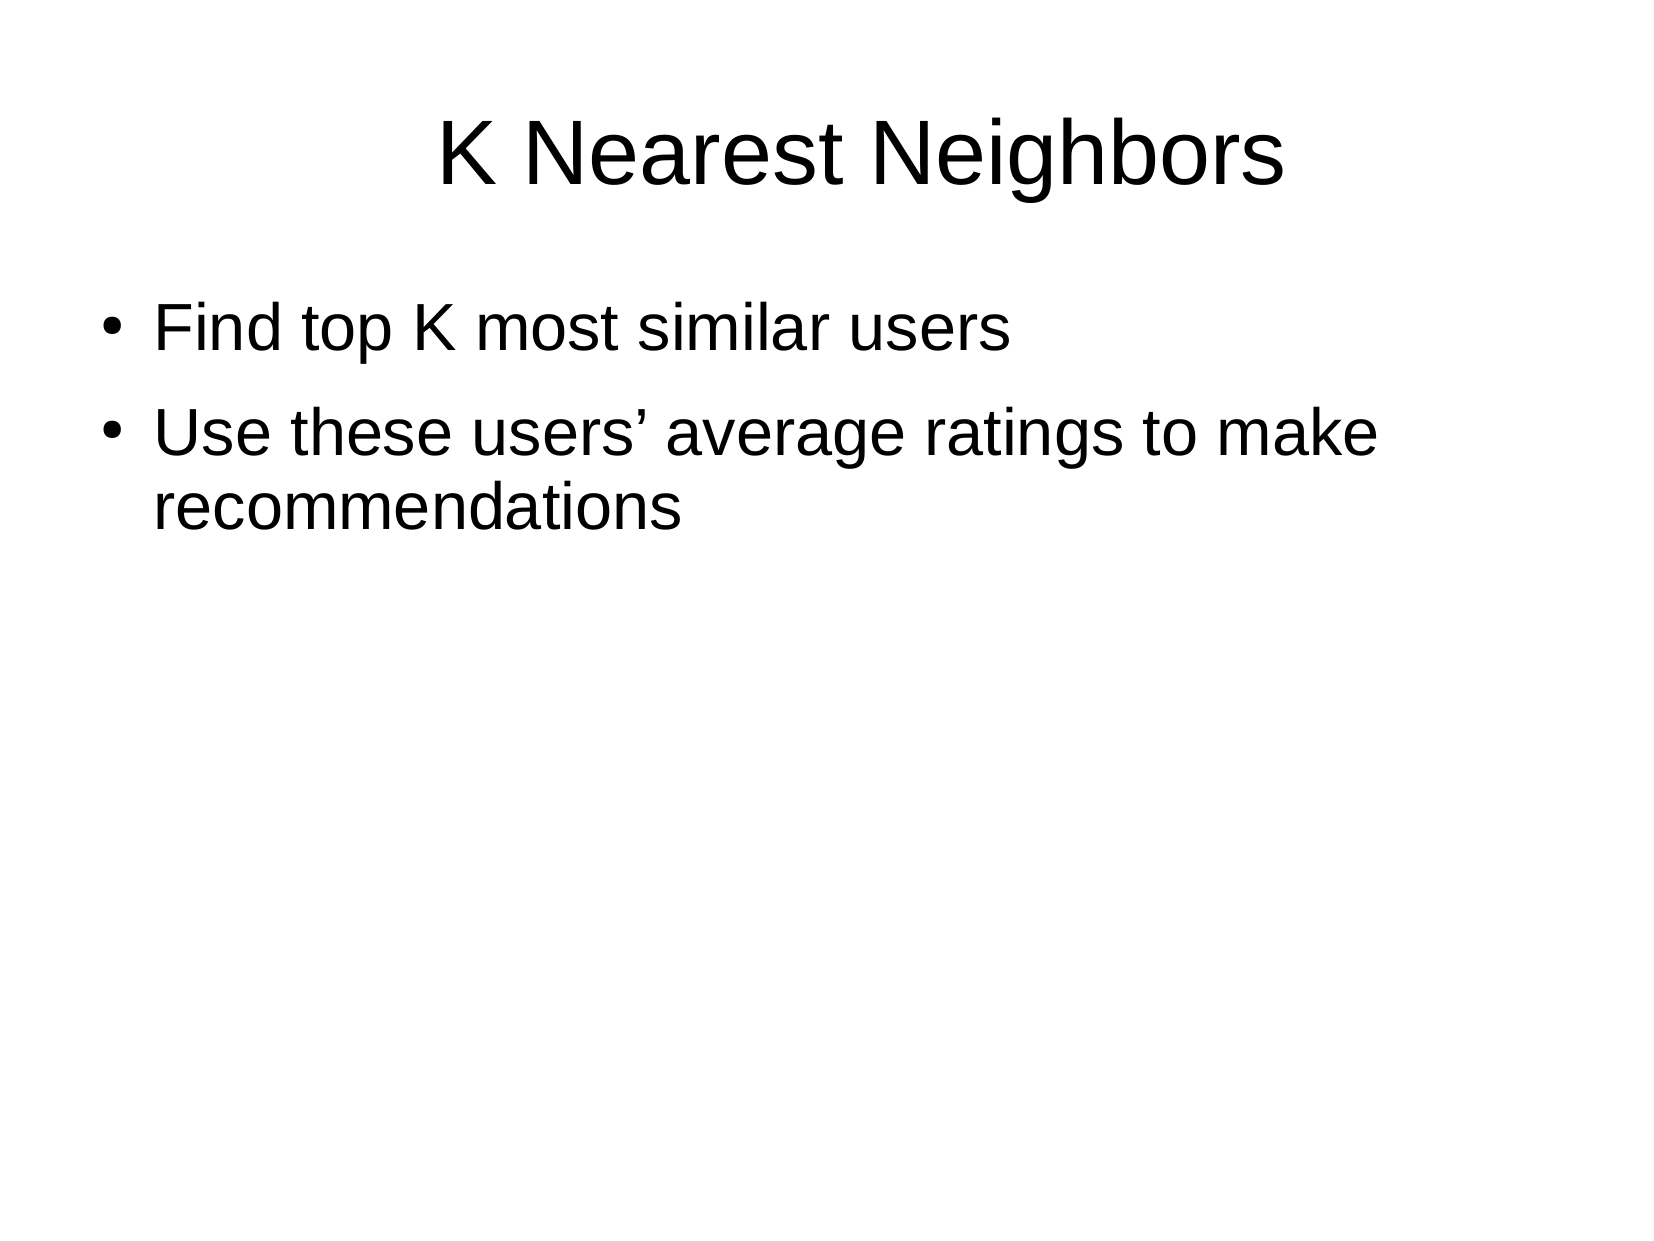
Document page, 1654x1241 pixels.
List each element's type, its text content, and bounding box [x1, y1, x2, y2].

title K Nearest Neighbors [82, 49, 1571, 257]
list Find top K most similar users Use these users’ average ratings to make recommendations [82, 290, 1571, 1010]
